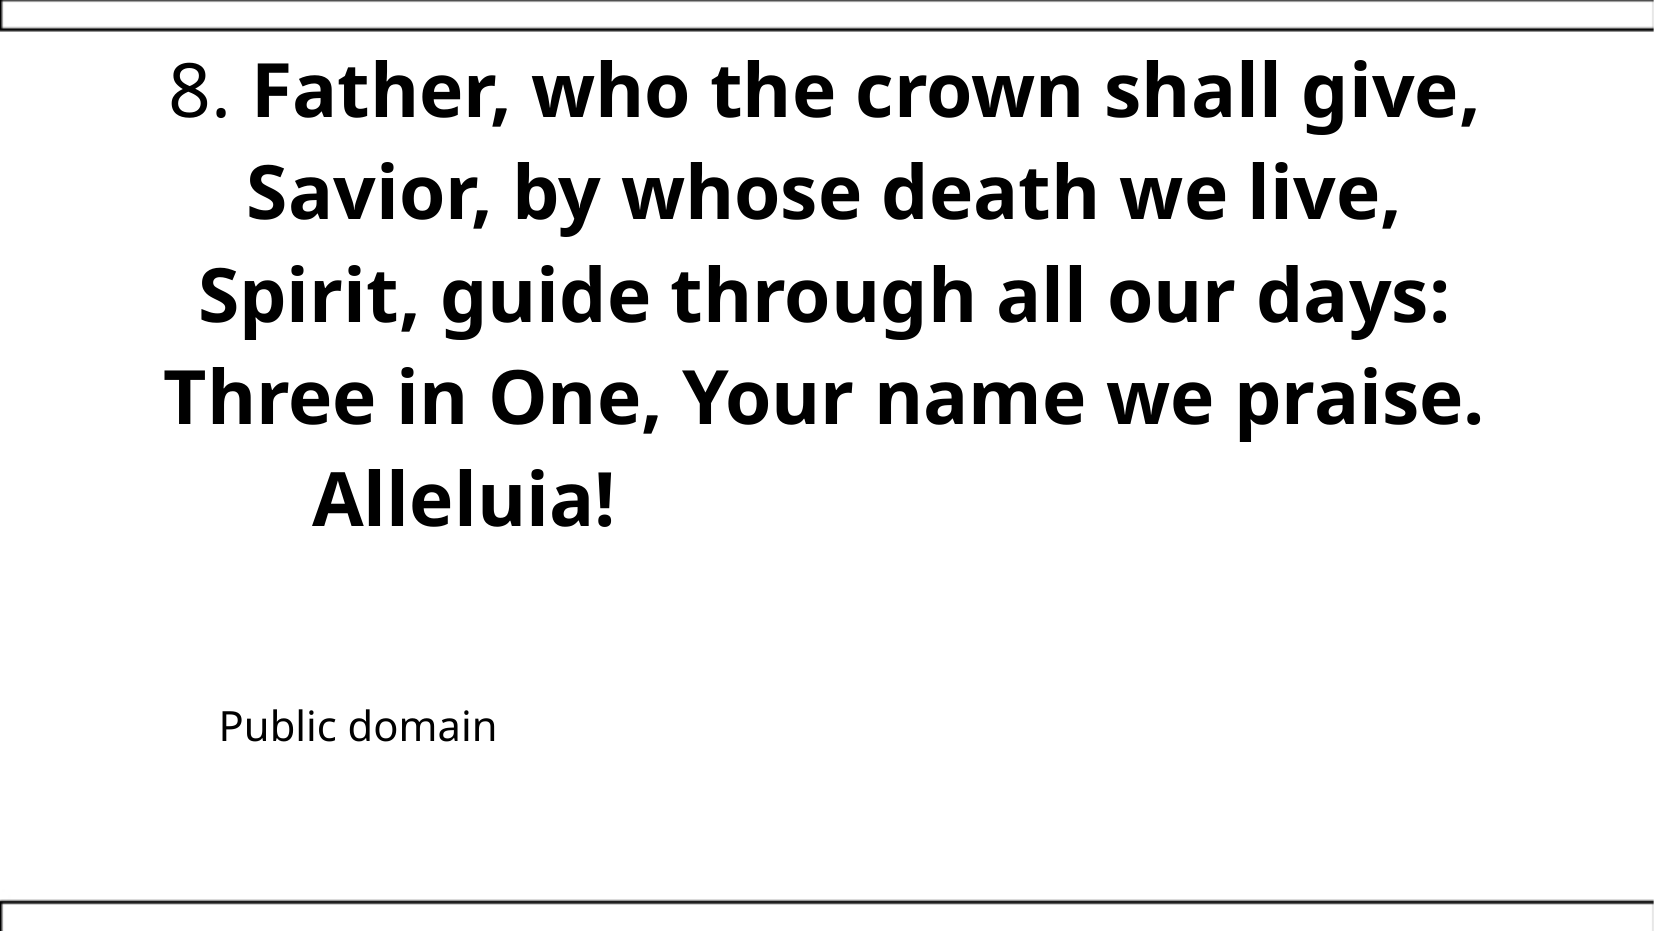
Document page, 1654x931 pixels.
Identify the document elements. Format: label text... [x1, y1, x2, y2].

text_box 8. Father, who the crown shall give, Savior, by whose death we live, Spirit, guide through all our days: Three in One, Your name we praise. Alleluia! Public domain [75, 30, 1576, 744]
picture [0, 0, 1654, 931]
